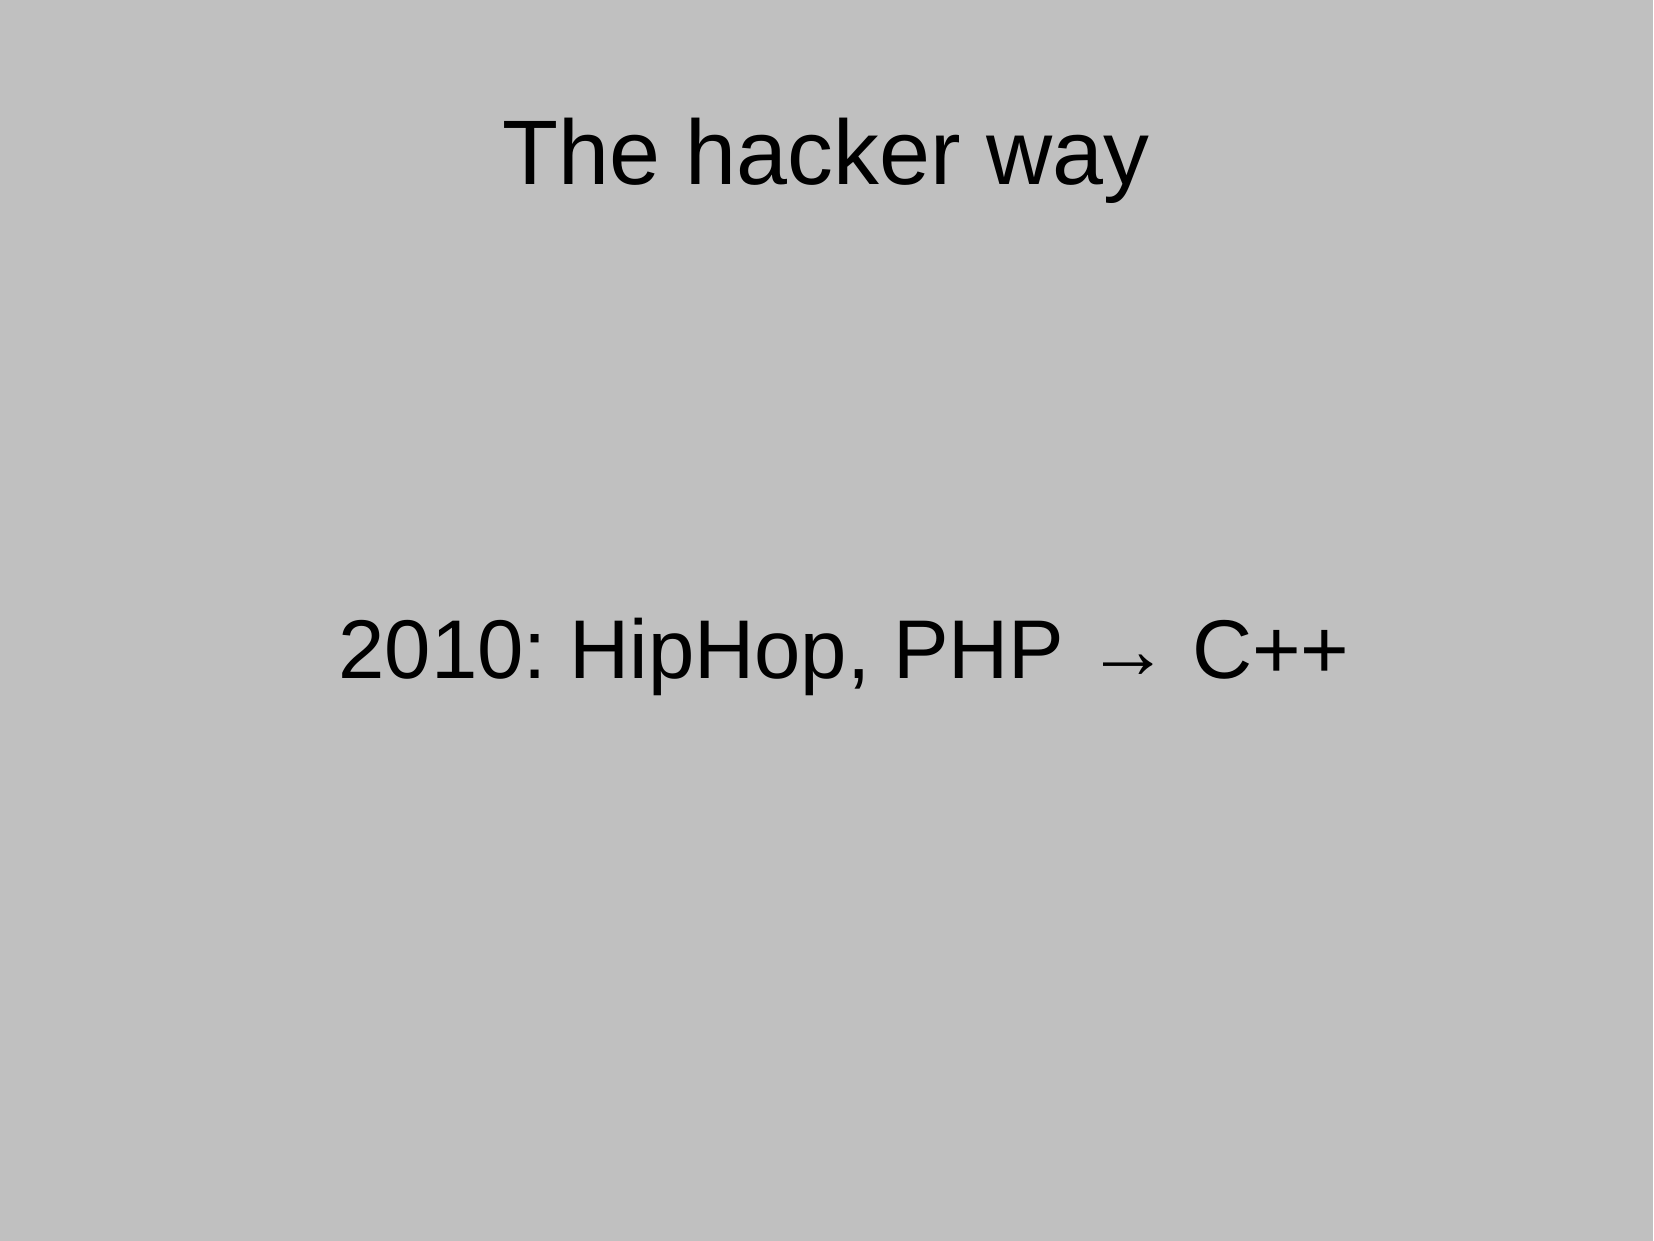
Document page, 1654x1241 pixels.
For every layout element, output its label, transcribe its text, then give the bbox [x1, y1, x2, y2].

subtitle 2010: HipHop, PHP → C++ [82, 290, 1571, 1010]
title The hacker way [82, 49, 1571, 257]
